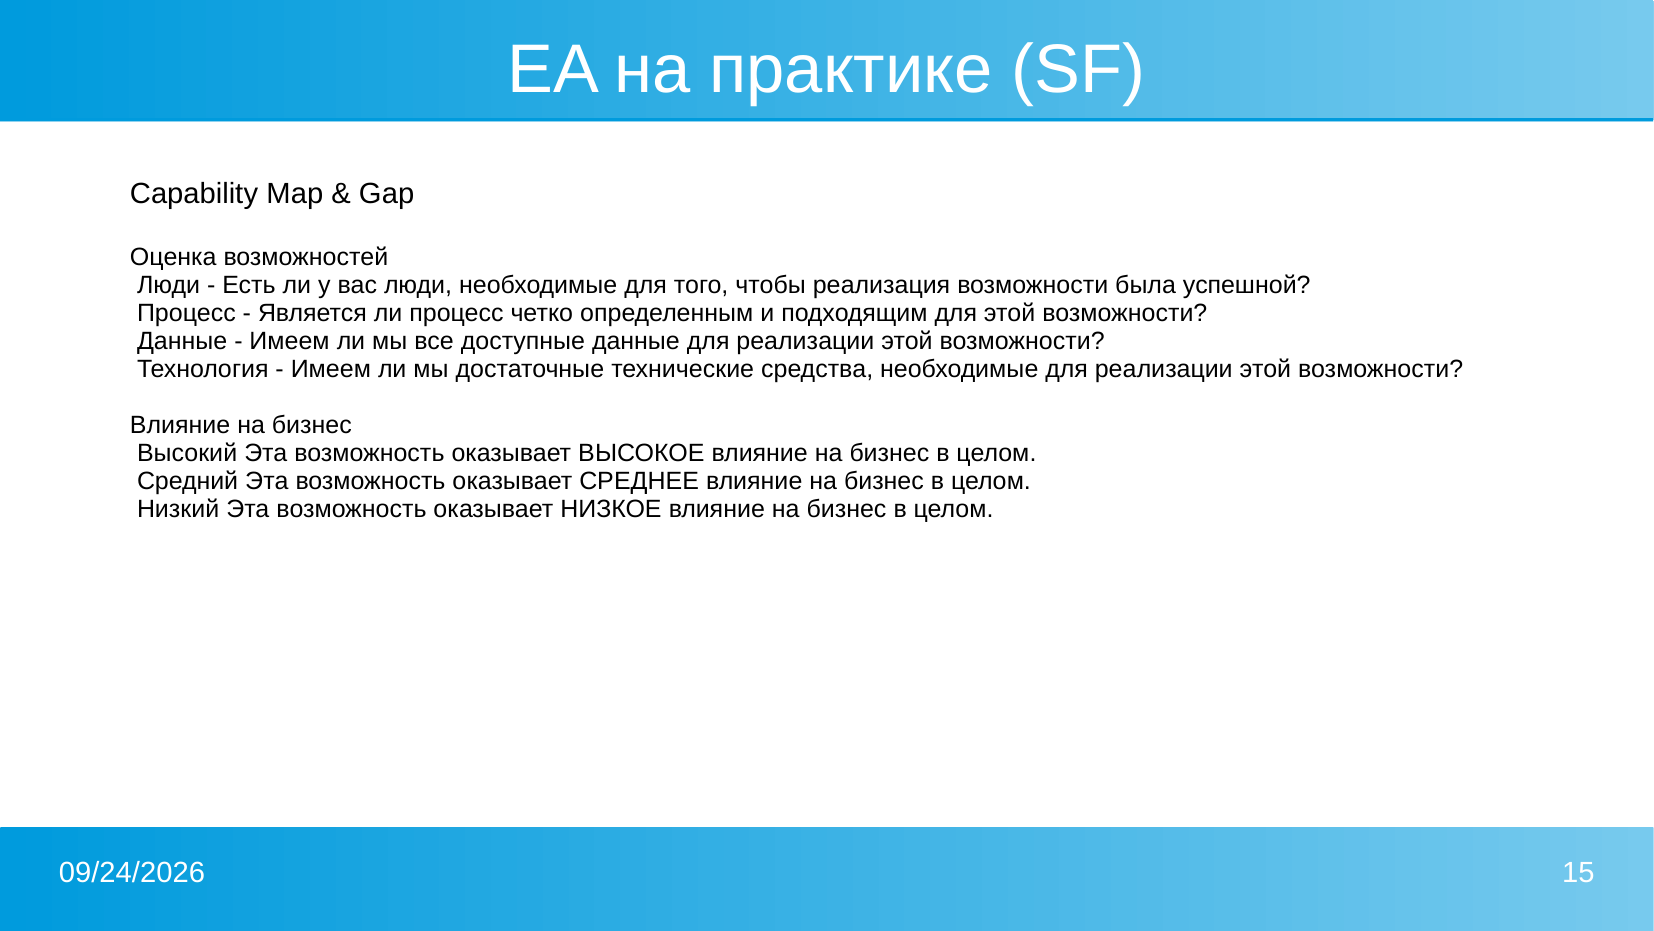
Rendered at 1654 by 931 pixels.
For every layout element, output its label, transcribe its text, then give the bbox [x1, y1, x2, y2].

list Capability Map & Gap Оценка возможностей Люди - Есть ли у вас люди, необходимые для того, чтобы реализация возможности была успешной? Процесс - Является ли процесс четко определенным и подходящим для этой возможности? Данные - Имеем ли мы все доступные данные для реализации этой возможности? Технология - Имеем ли мы достаточные технические средства, необходимые для реализации этой возможности? Влияние на бизнес Высокий Эта возможность оказывает ВЫСОКОЕ влияние на бизнес в целом. Средний Эта возможность оказывает СРЕДНЕЕ влияние на бизнес в целом. Низкий Эта возможность оказывает НИЗКОЕ влияние на бизнес в целом. [59, 177, 1595, 768]
title EA на практике (SF) [59, 29, 1595, 108]
